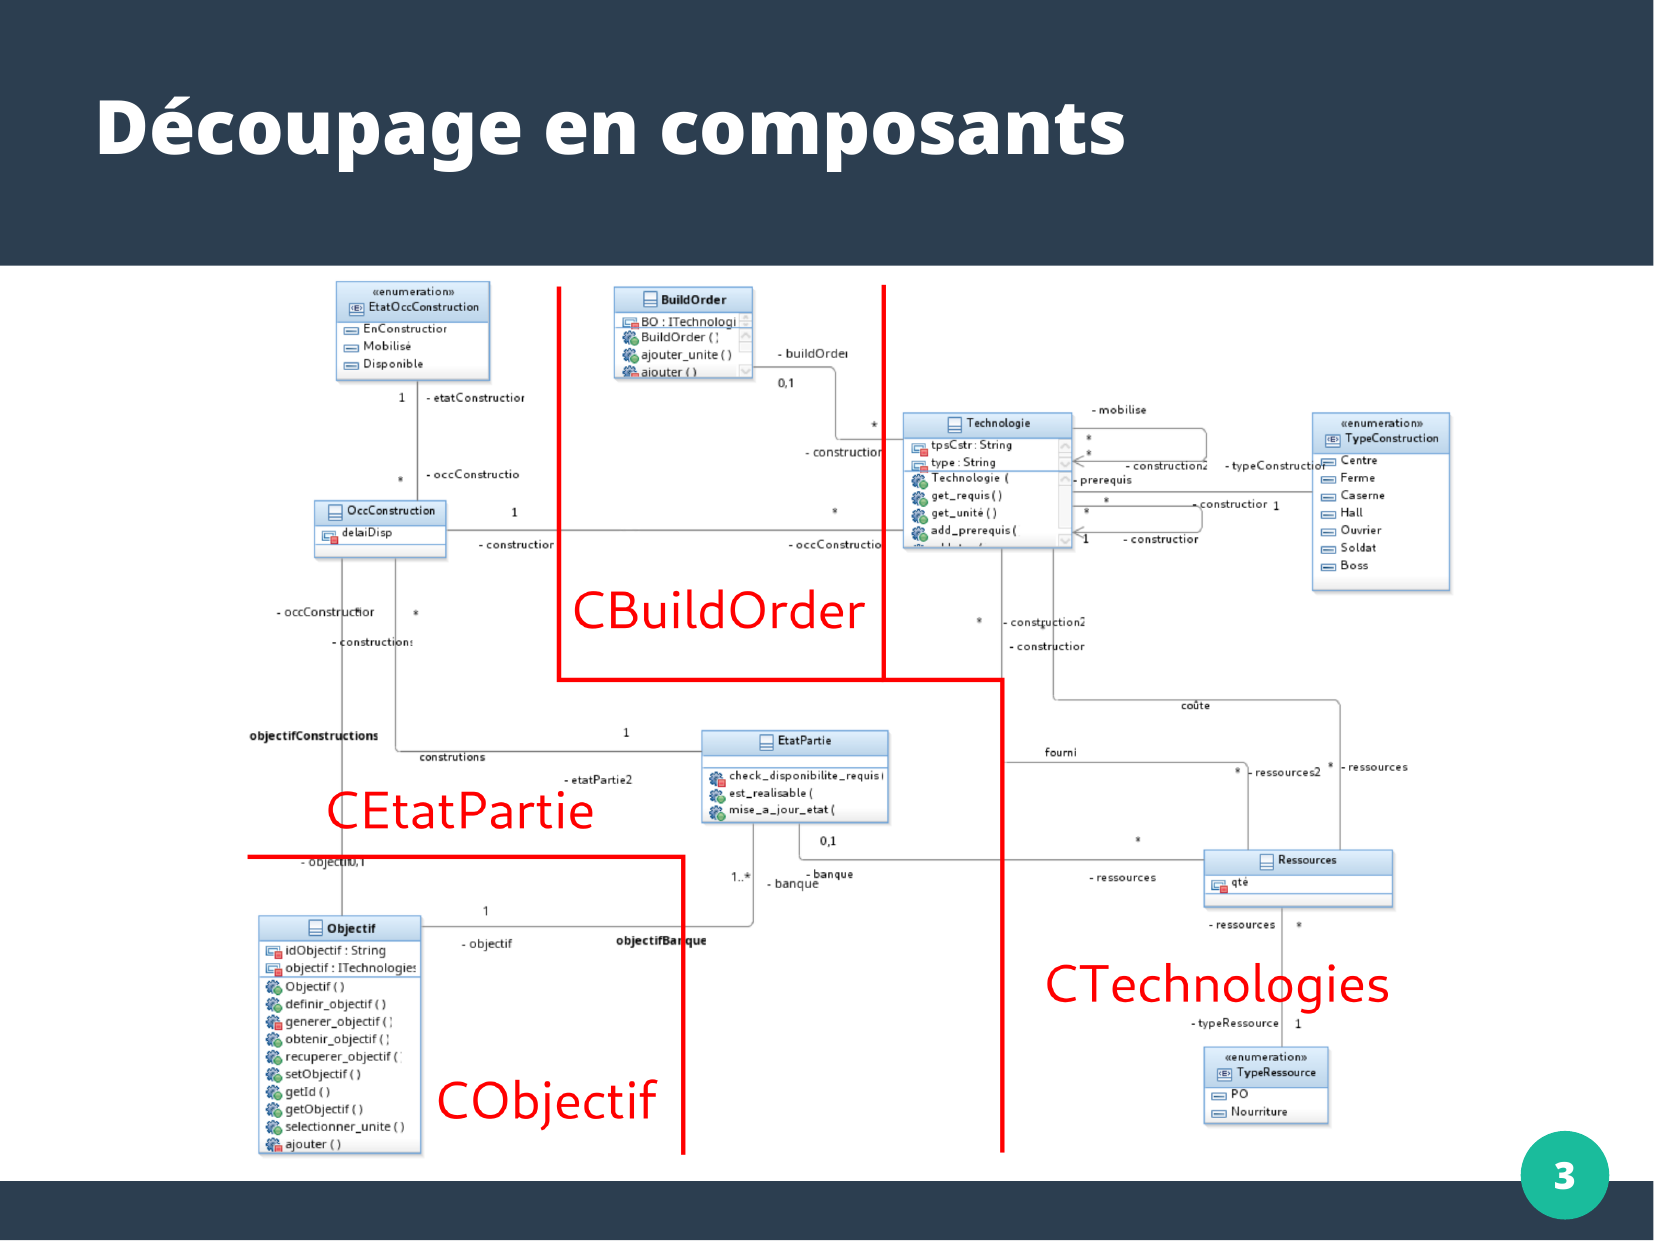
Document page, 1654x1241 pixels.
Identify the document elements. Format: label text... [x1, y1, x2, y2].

picture [224, 271, 1465, 1170]
title Découpage en composants [59, 49, 1571, 202]
